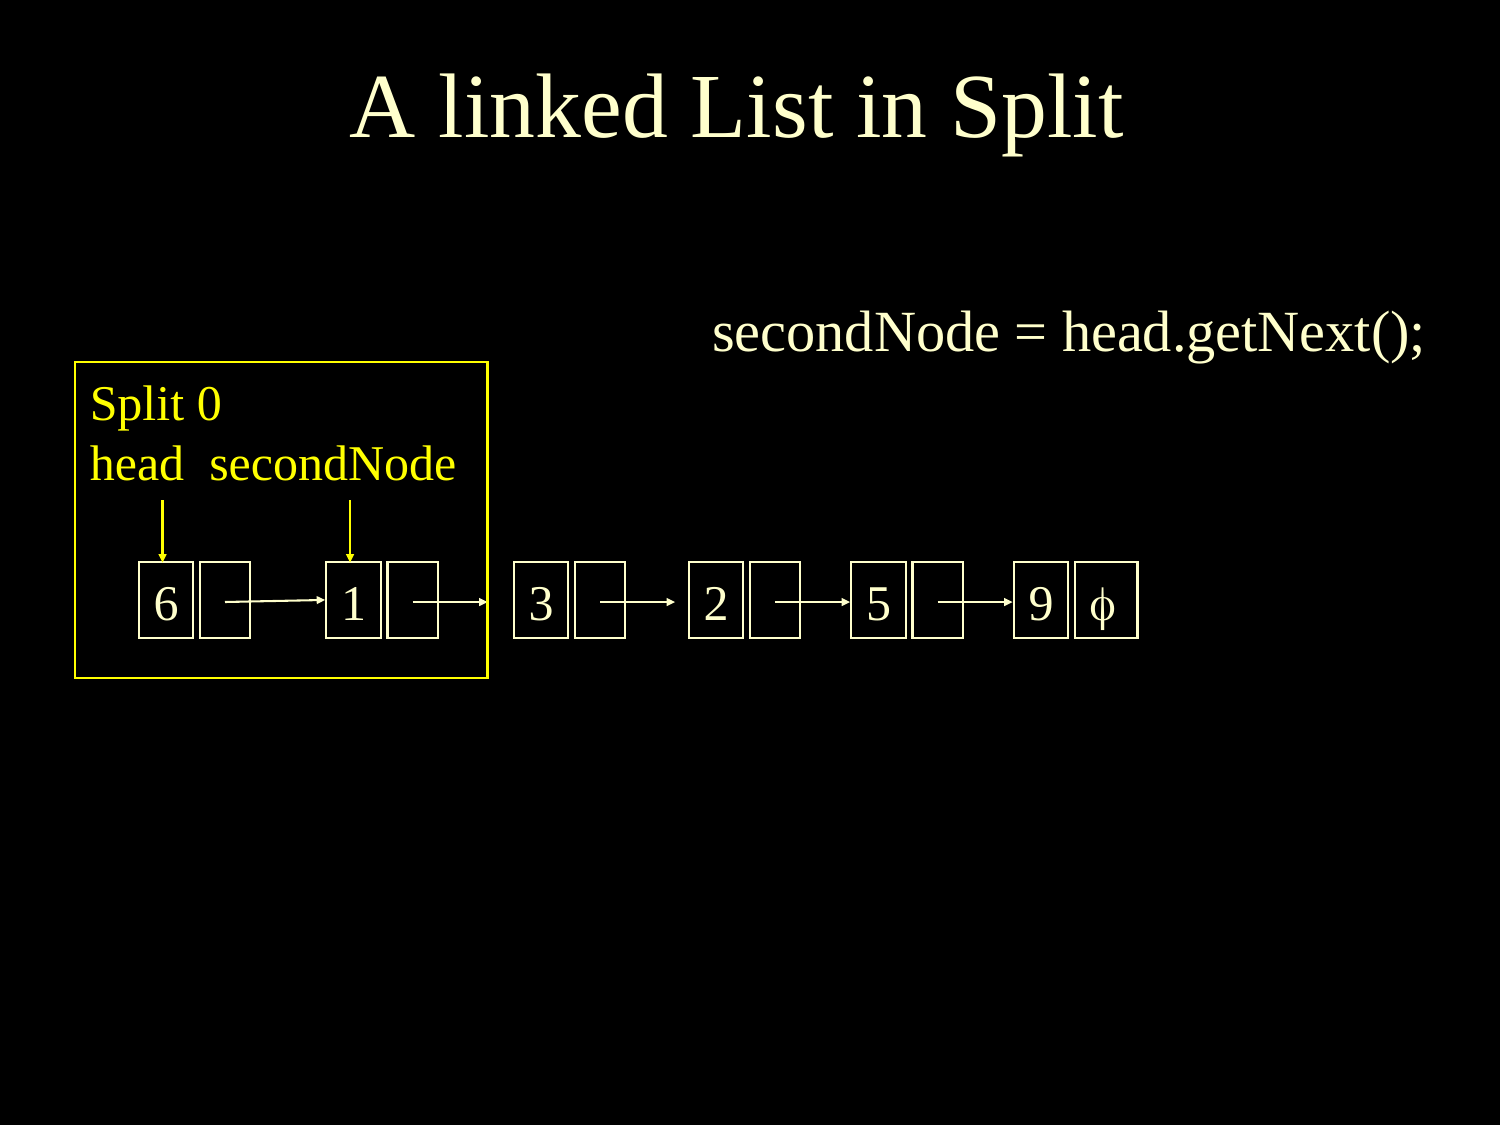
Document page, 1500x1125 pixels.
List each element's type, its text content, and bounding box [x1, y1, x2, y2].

text_box 2 [688, 562, 744, 638]
text_box Split 0 head secondNode [74, 362, 488, 678]
text_box  [1074, 562, 1138, 638]
text_box 3 [513, 562, 569, 638]
text_box secondNode = head.getNext(); [697, 285, 1442, 372]
text_box 9 [1013, 562, 1069, 638]
text_box 5 [851, 562, 906, 638]
title A linked List in Split [8, 47, 1467, 165]
